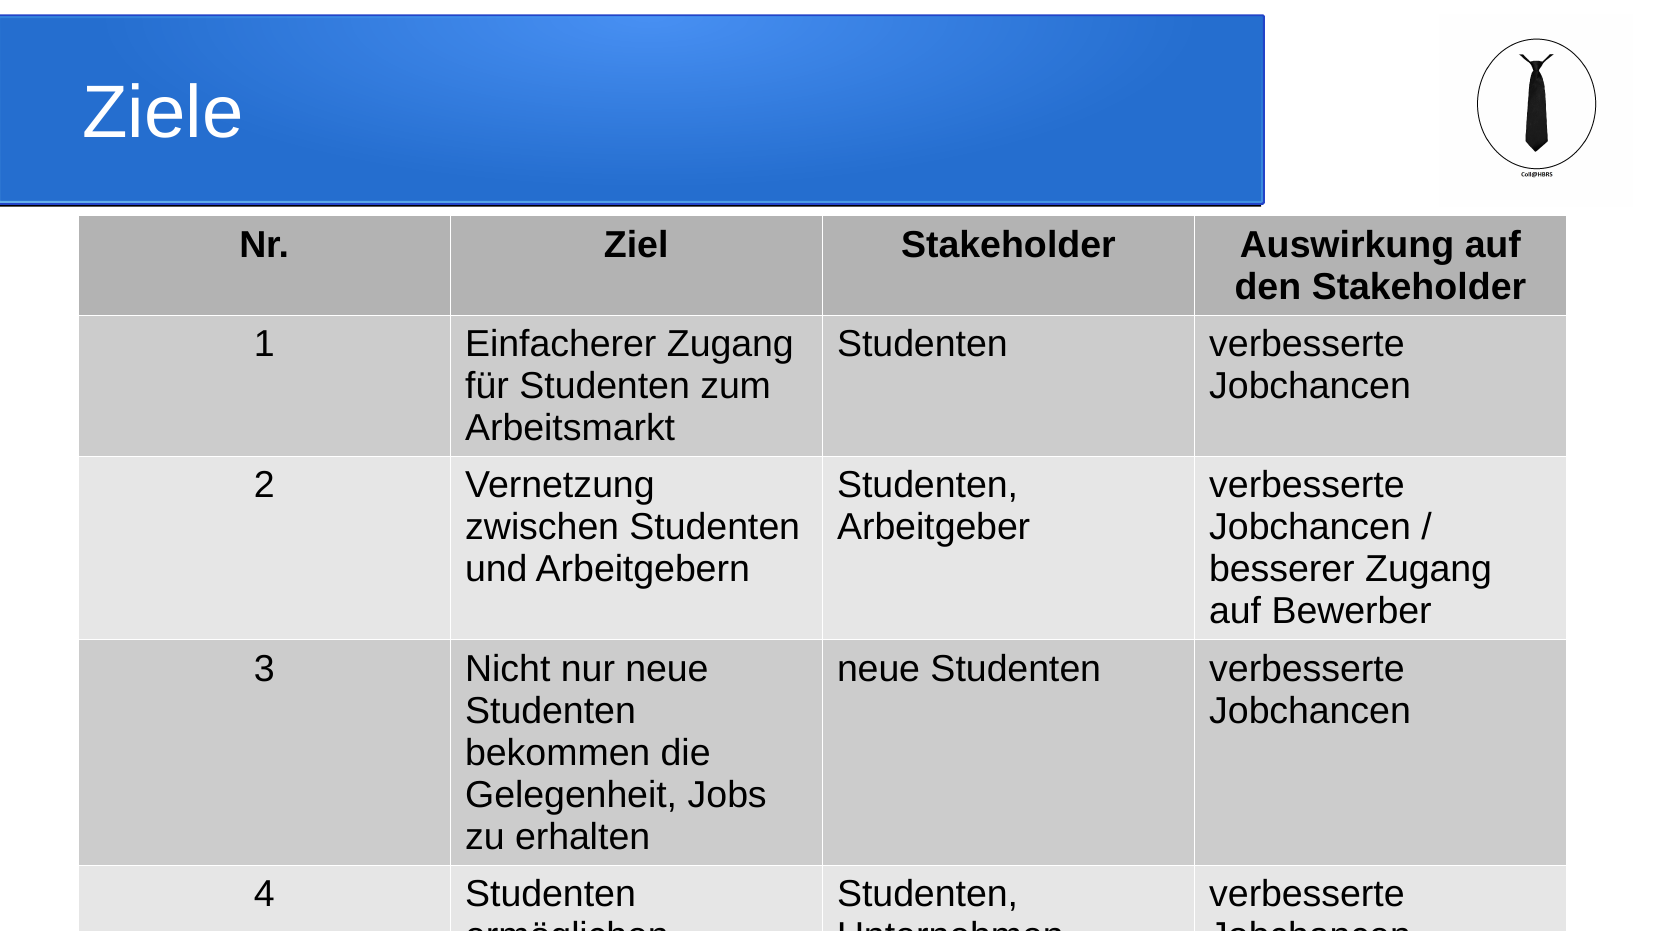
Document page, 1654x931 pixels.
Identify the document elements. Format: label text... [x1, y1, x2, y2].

table_cell Nicht nur neue Studenten bekommen die Gelegenheit, Jobs zu erhalten [451, 640, 822, 865]
table_cell verbesserte Jobchancen [1195, 316, 1566, 456]
picture [1439, 14, 1633, 207]
table_cell verbesserte Jobchancen / besserer Zugang auf Bewerber [1195, 457, 1566, 639]
table_cell Studenten ermöglichen, Ansprechpartner aus Unternehmen für zukünftige Festanstellungen und Praktika zu gewinnen [451, 866, 822, 931]
table_cell verbesserte Jobchancen [1195, 866, 1566, 931]
table_cell 3 [79, 640, 450, 865]
title Ziele [82, 35, 1235, 189]
table_header Ziel [451, 216, 822, 315]
table_cell Vernetzung zwischen Studenten und Arbeitgebern [451, 457, 822, 639]
table_cell verbesserte Jobchancen [1195, 640, 1566, 865]
table_header Stakeholder [823, 216, 1194, 315]
table_header Auswirkung auf den Stakeholder [1195, 216, 1566, 315]
table_cell 1 [79, 316, 450, 456]
table_cell 4 [79, 866, 450, 931]
table_cell Studenten, Unternehmen [823, 866, 1194, 931]
table_cell Einfacherer Zugang für Studenten zum Arbeitsmarkt [451, 316, 822, 456]
table_cell Studenten [823, 316, 1194, 456]
table_cell Studenten, Arbeitgeber [823, 457, 1194, 639]
table_cell 2 [79, 457, 450, 639]
table_cell neue Studenten [823, 640, 1194, 865]
table_header Nr. [79, 216, 450, 315]
